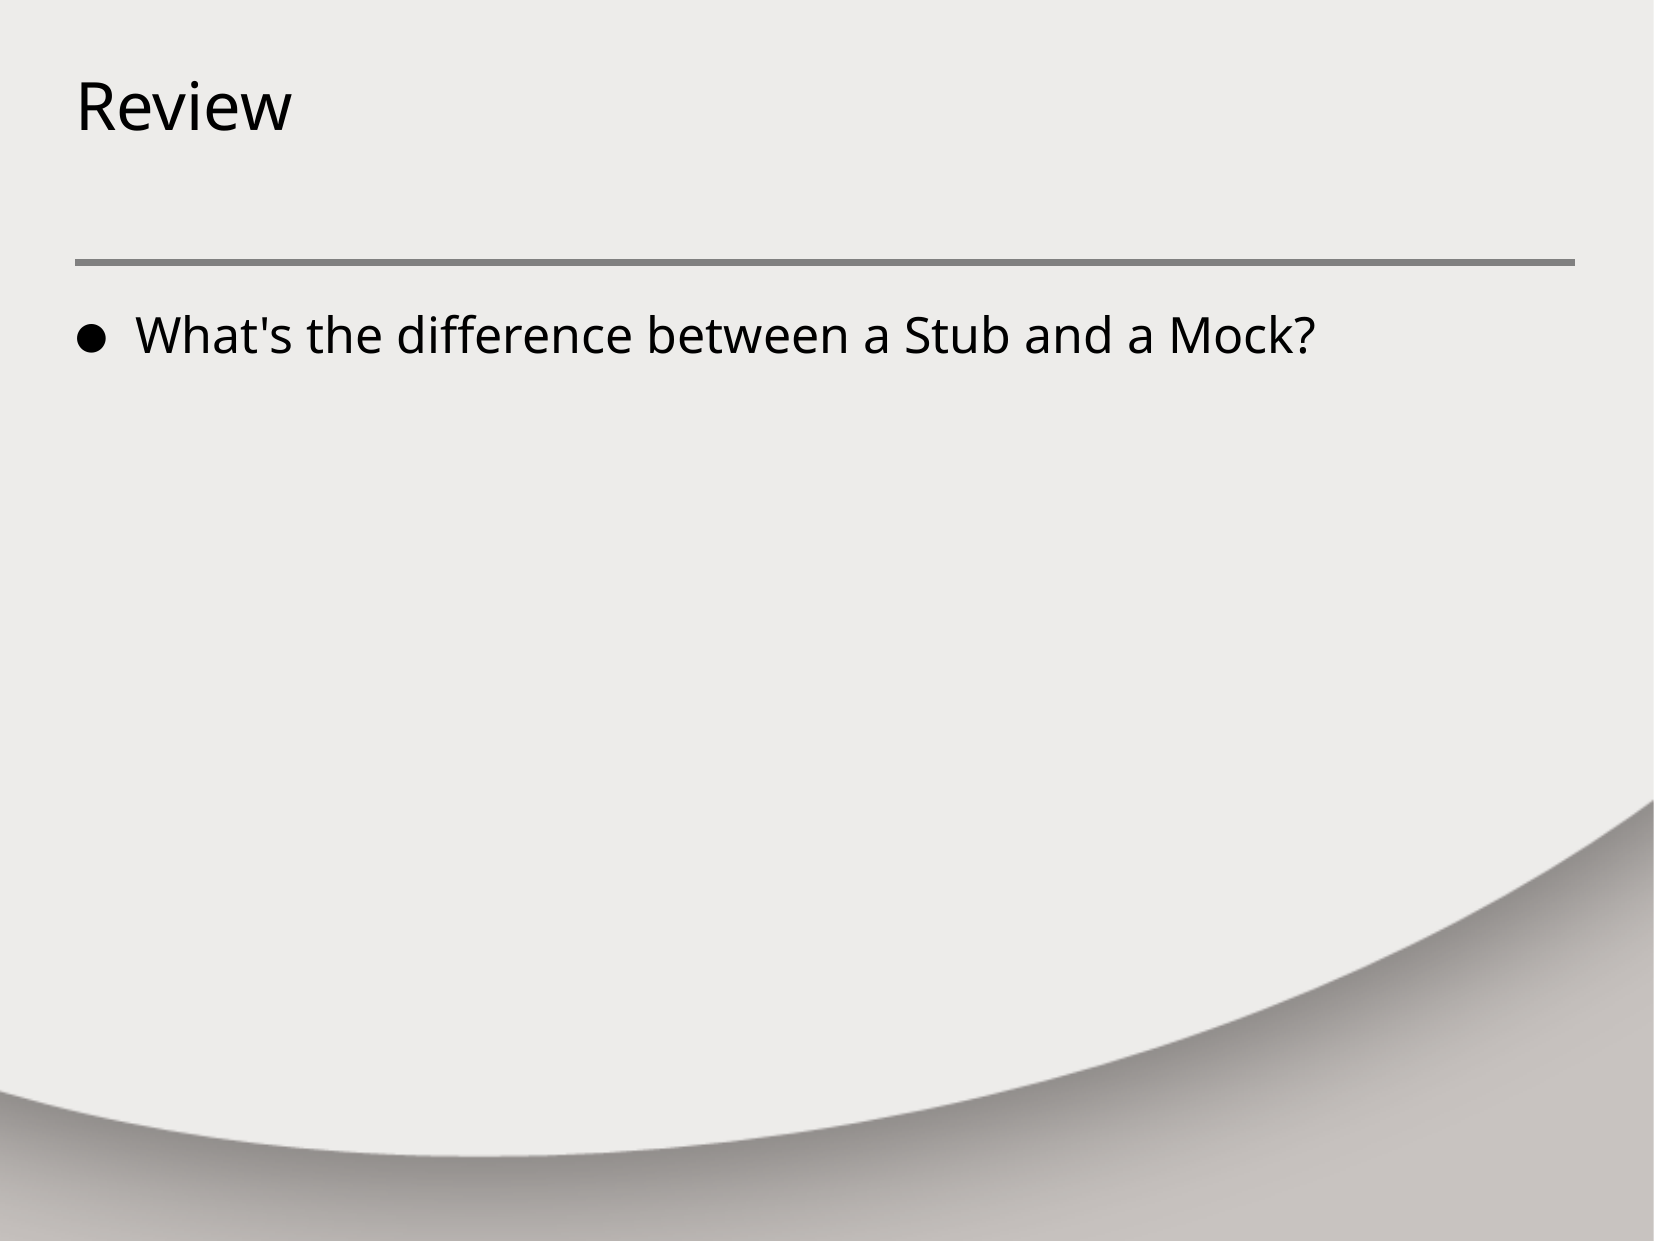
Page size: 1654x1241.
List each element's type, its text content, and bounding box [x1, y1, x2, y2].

picture [0, 0, 1654, 1241]
list What's the difference between a Stub and a Mock? [75, 300, 1576, 1163]
title Review [75, 75, 1576, 226]
